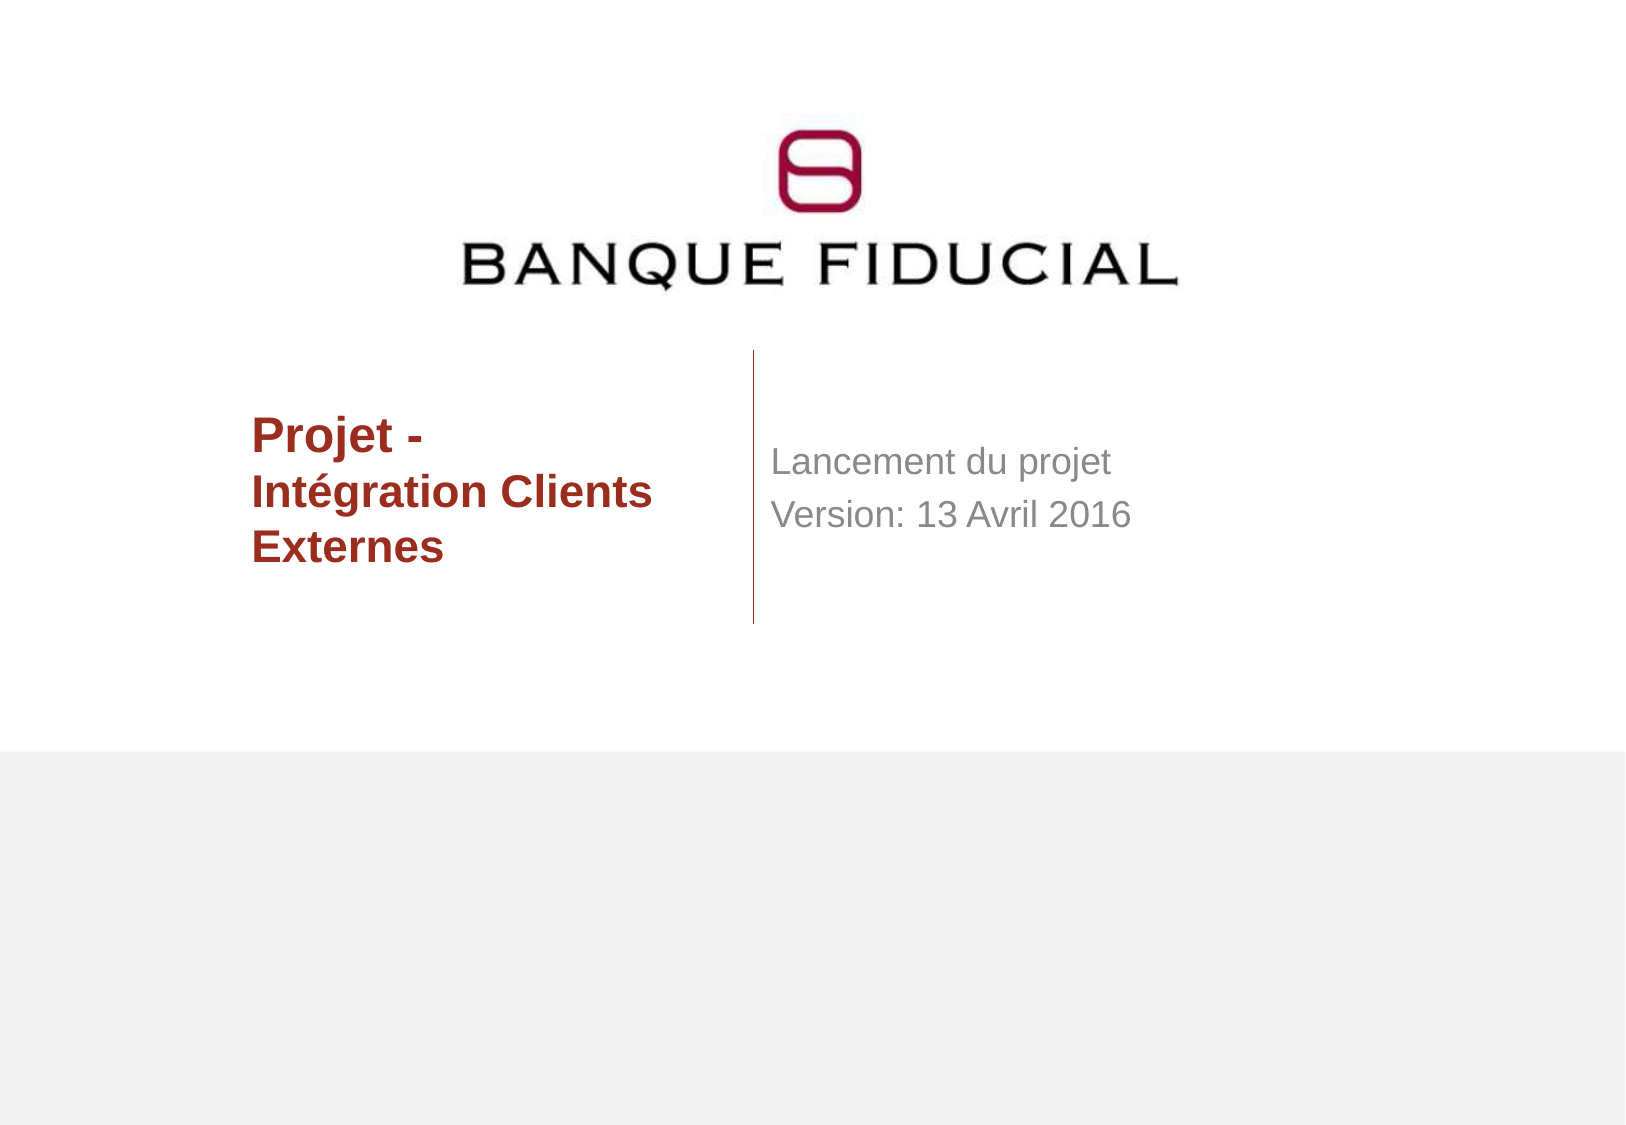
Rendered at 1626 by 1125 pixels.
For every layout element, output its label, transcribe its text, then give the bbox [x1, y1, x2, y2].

title Projet - Intégration Clients Externes [236, 350, 748, 624]
subtitle Lancement du projet Version: 13 Avril 2016 [755, 350, 1280, 622]
picture [456, 113, 1185, 299]
